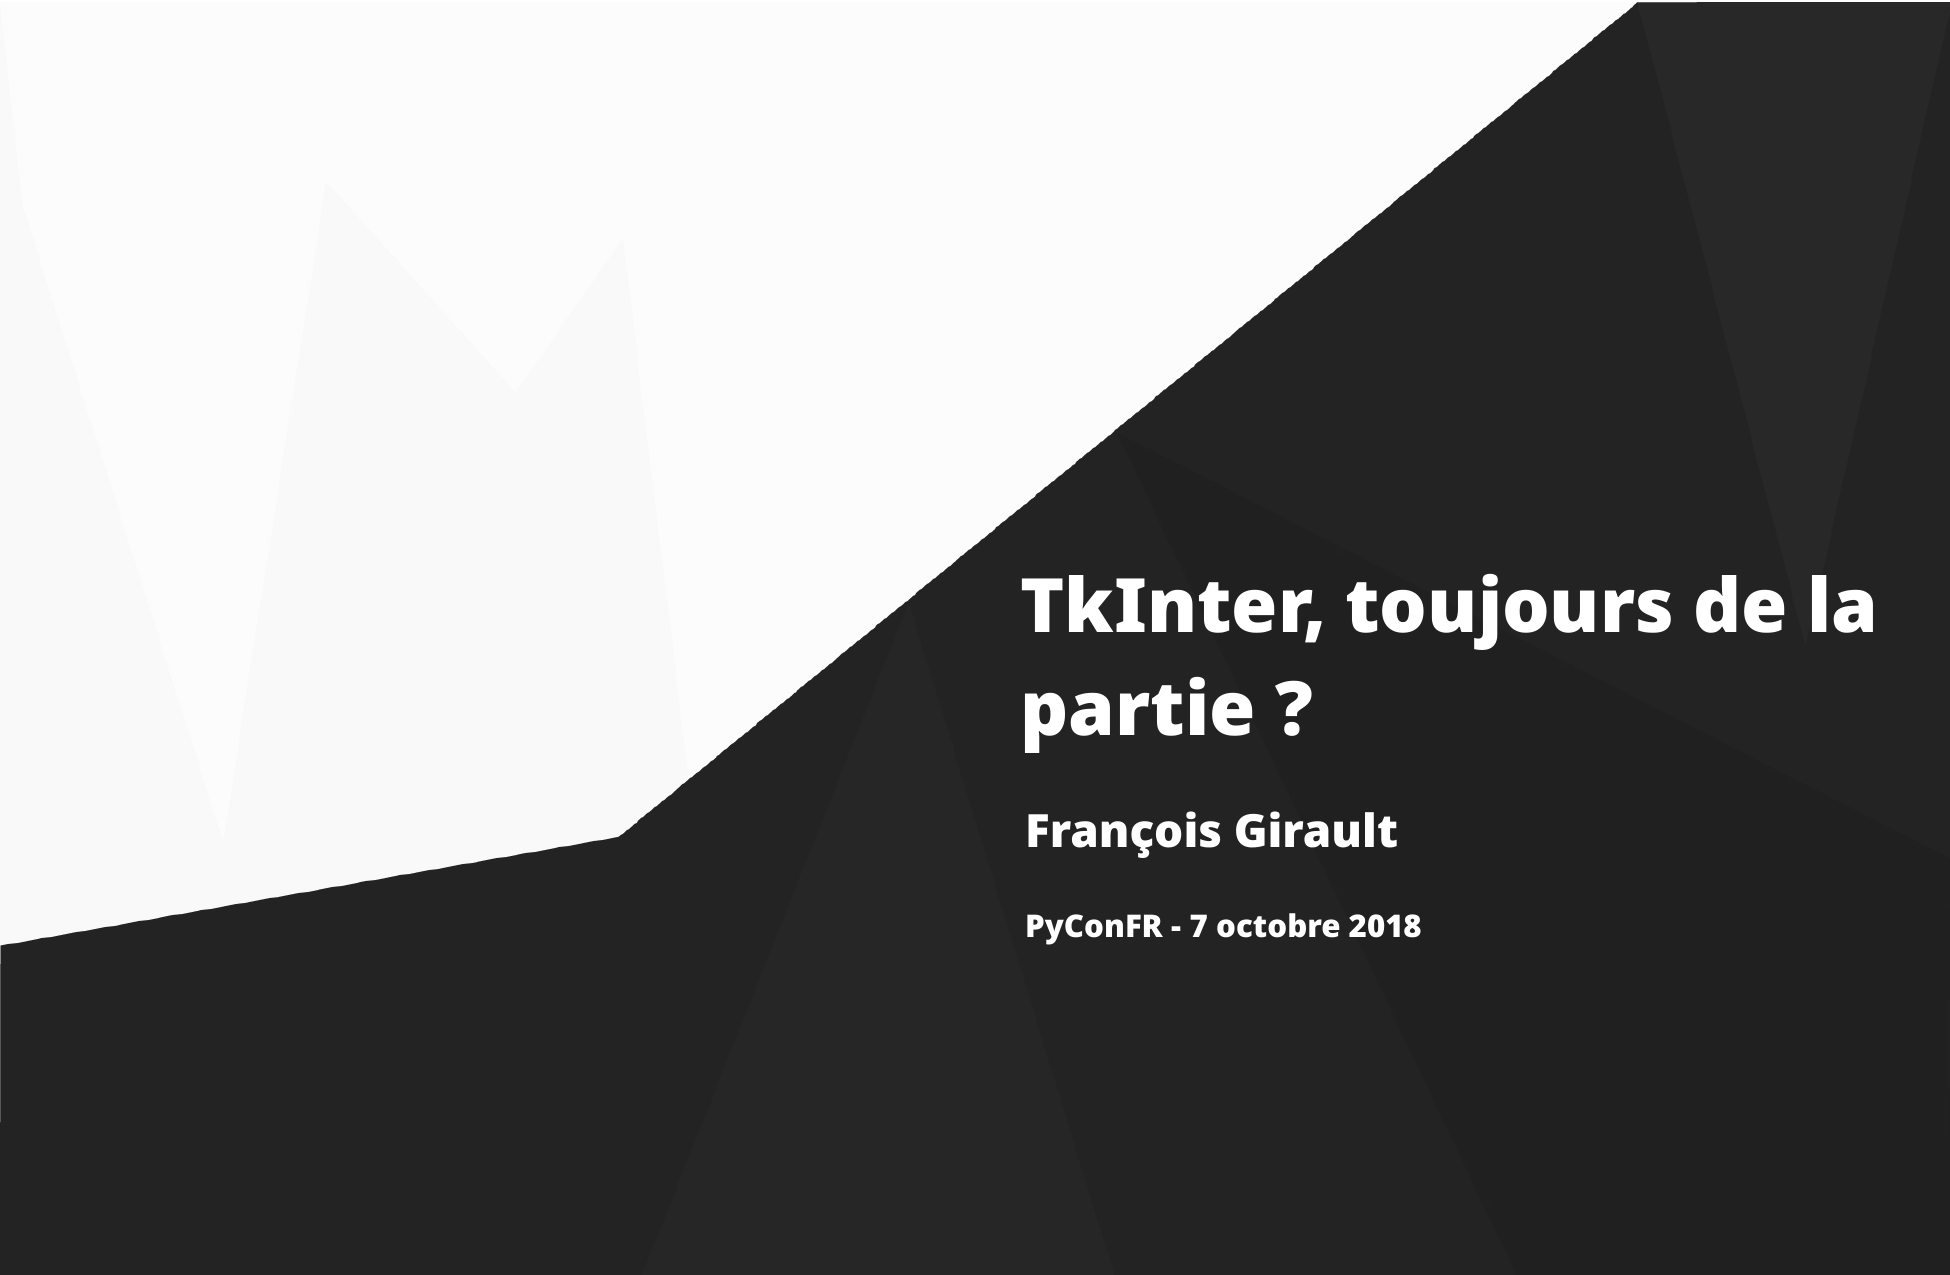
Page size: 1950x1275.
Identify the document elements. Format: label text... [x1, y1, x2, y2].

picture [0, 2, 1950, 1275]
title TkInter, toujours de la partie ? [1020, 547, 1902, 763]
subtitle François Girault PyConFR - 7 octobre 2018 [1025, 742, 1902, 1003]
